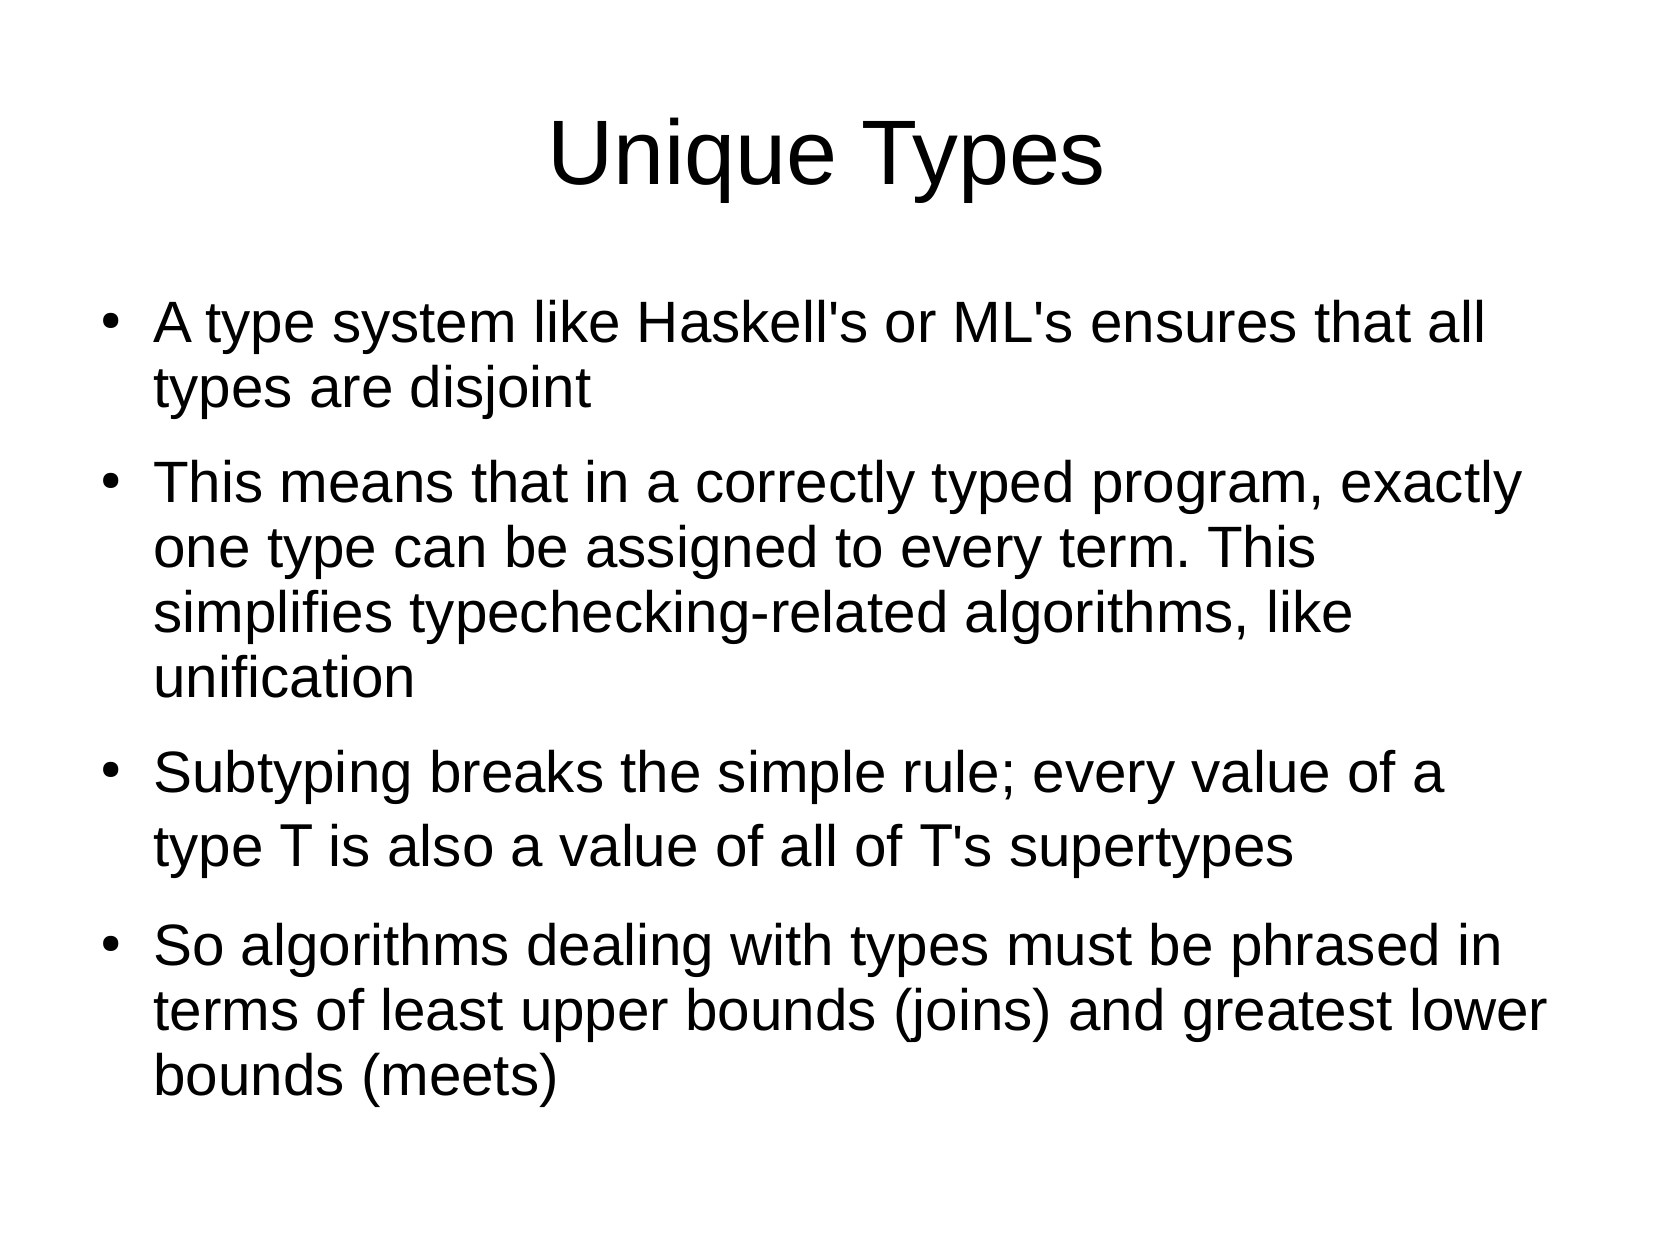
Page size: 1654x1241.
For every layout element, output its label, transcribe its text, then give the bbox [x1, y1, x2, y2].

title Unique Types [82, 49, 1571, 257]
list A type system like Haskell's or ML's ensures that all types are disjoint This means that in a correctly typed program, exactly one type can be assigned to every term. This simplifies typechecking-related algorithms, like unification Subtyping breaks the simple rule; every value of a type T is also a value of all of T's supertypes So algorithms dealing with types must be phrased in terms of least upper bounds (joins) and greatest lower bounds (meets) [82, 290, 1571, 1109]
